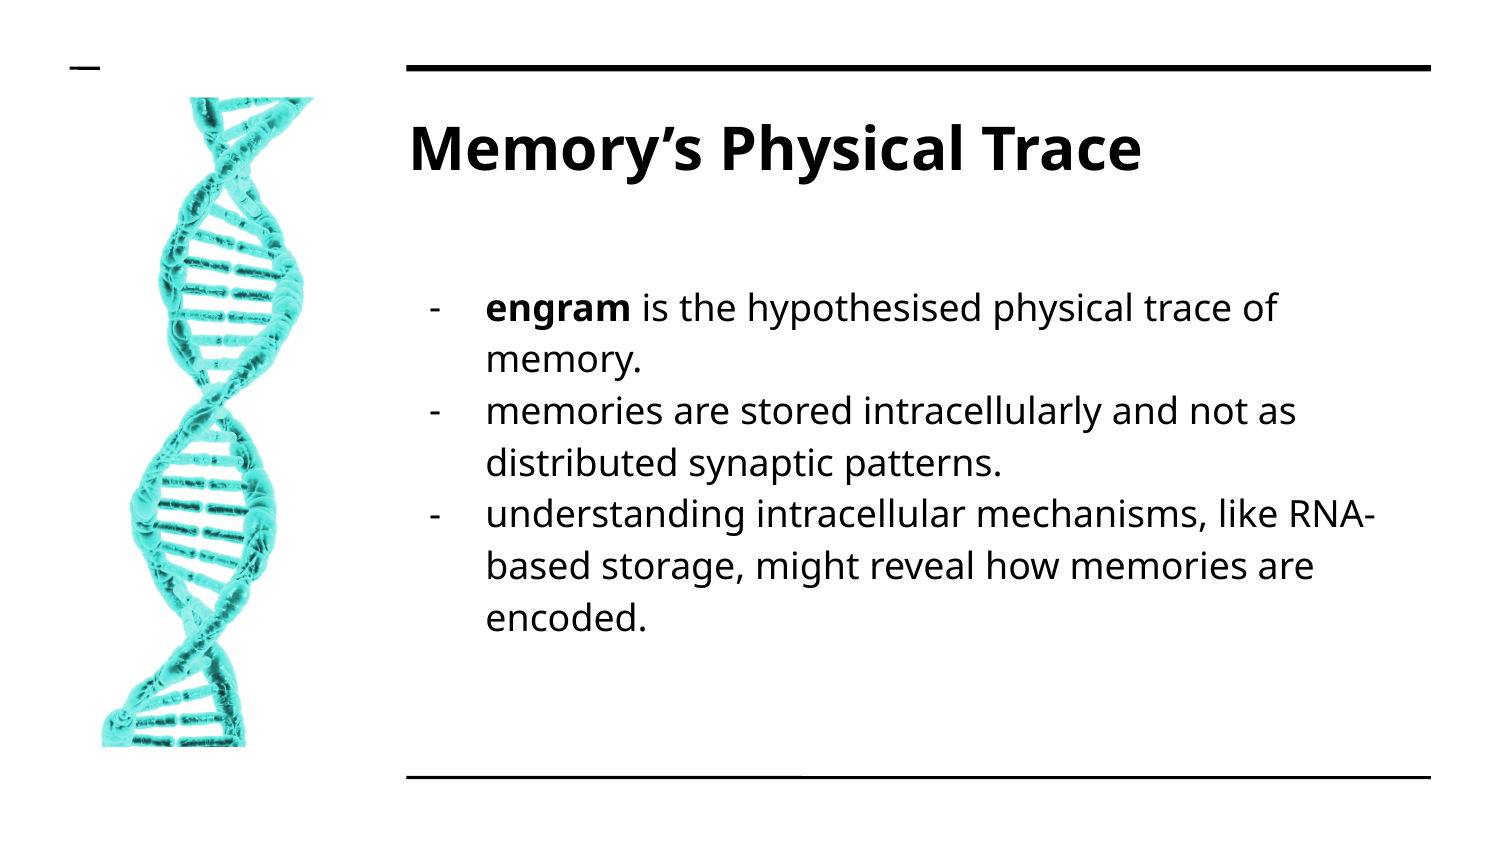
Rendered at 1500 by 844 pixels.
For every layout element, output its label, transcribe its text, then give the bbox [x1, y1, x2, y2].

title Memory’s Physical Trace [393, 94, 1431, 199]
picture [30, 97, 396, 747]
list engram is the hypothesised physical trace of memory. memories are stored intracellularly and not as distributed synaptic patterns. understanding intracellular mechanisms, like RNA-based storage, might reveal how memories are encoded. [395, 261, 1433, 755]
